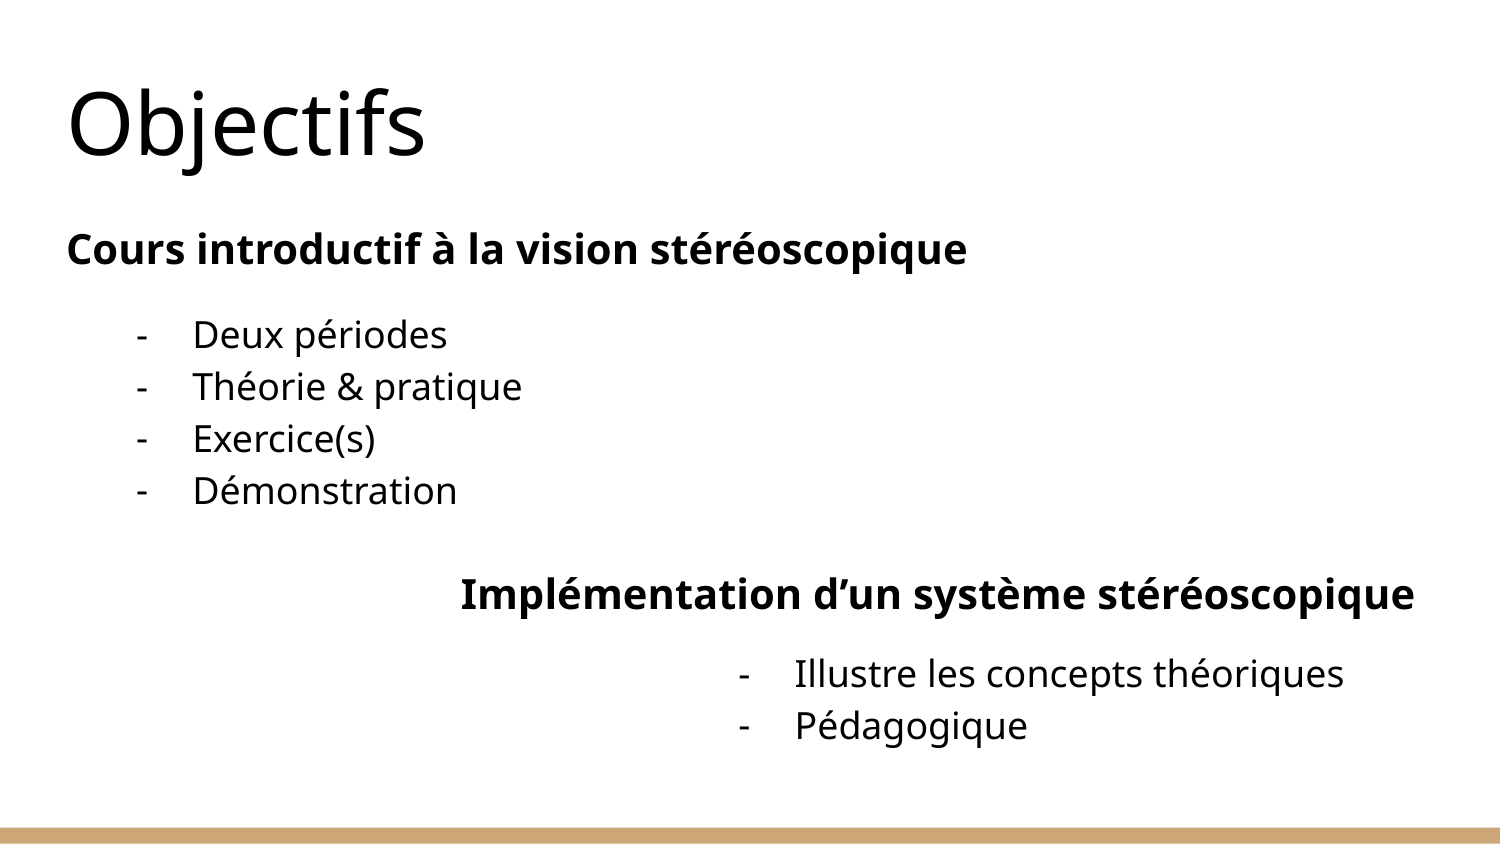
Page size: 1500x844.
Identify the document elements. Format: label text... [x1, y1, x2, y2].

text_box Implémentation d’un système stéréoscopique [445, 552, 1464, 629]
list Illustre les concepts théoriques Pédagogique [704, 628, 1411, 787]
list Deux périodes Théorie & pratique Exercice(s) Démonstration [102, 289, 1500, 516]
text_box Cours introductif à la vision stéréoscopique [51, 207, 1016, 284]
title Objectifs [51, 51, 1449, 189]
